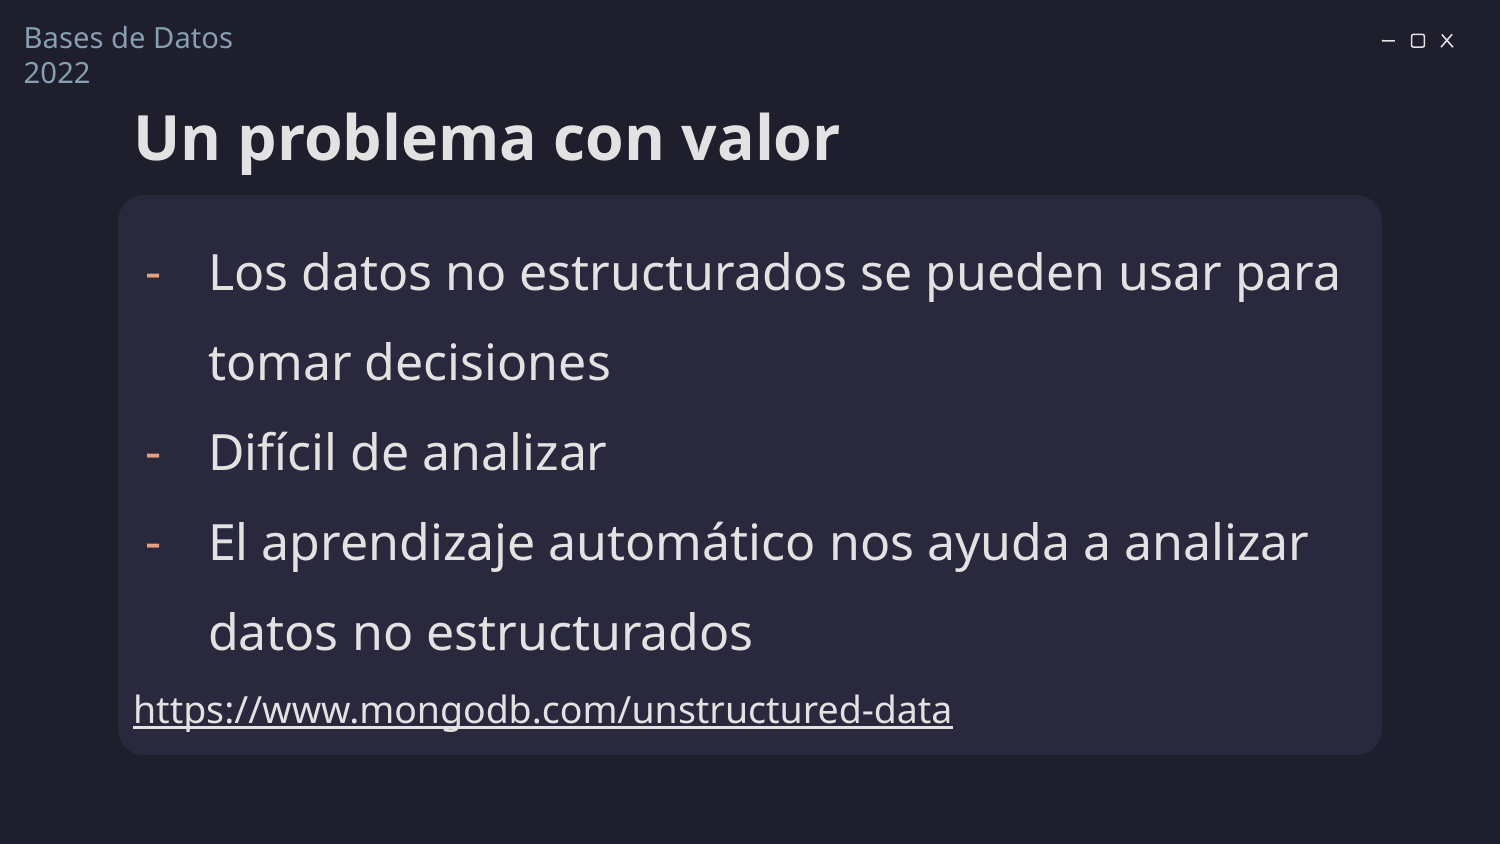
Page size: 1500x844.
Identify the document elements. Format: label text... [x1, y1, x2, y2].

list Los datos no estructurados se pueden usar para tomar decisiones Difícil de analizar El aprendizaje automático nos ayuda a analizar datos no estructurados https://www.mongodb.com/unstructured-data [118, 195, 1382, 750]
title Un problema con valor [118, 88, 1382, 183]
